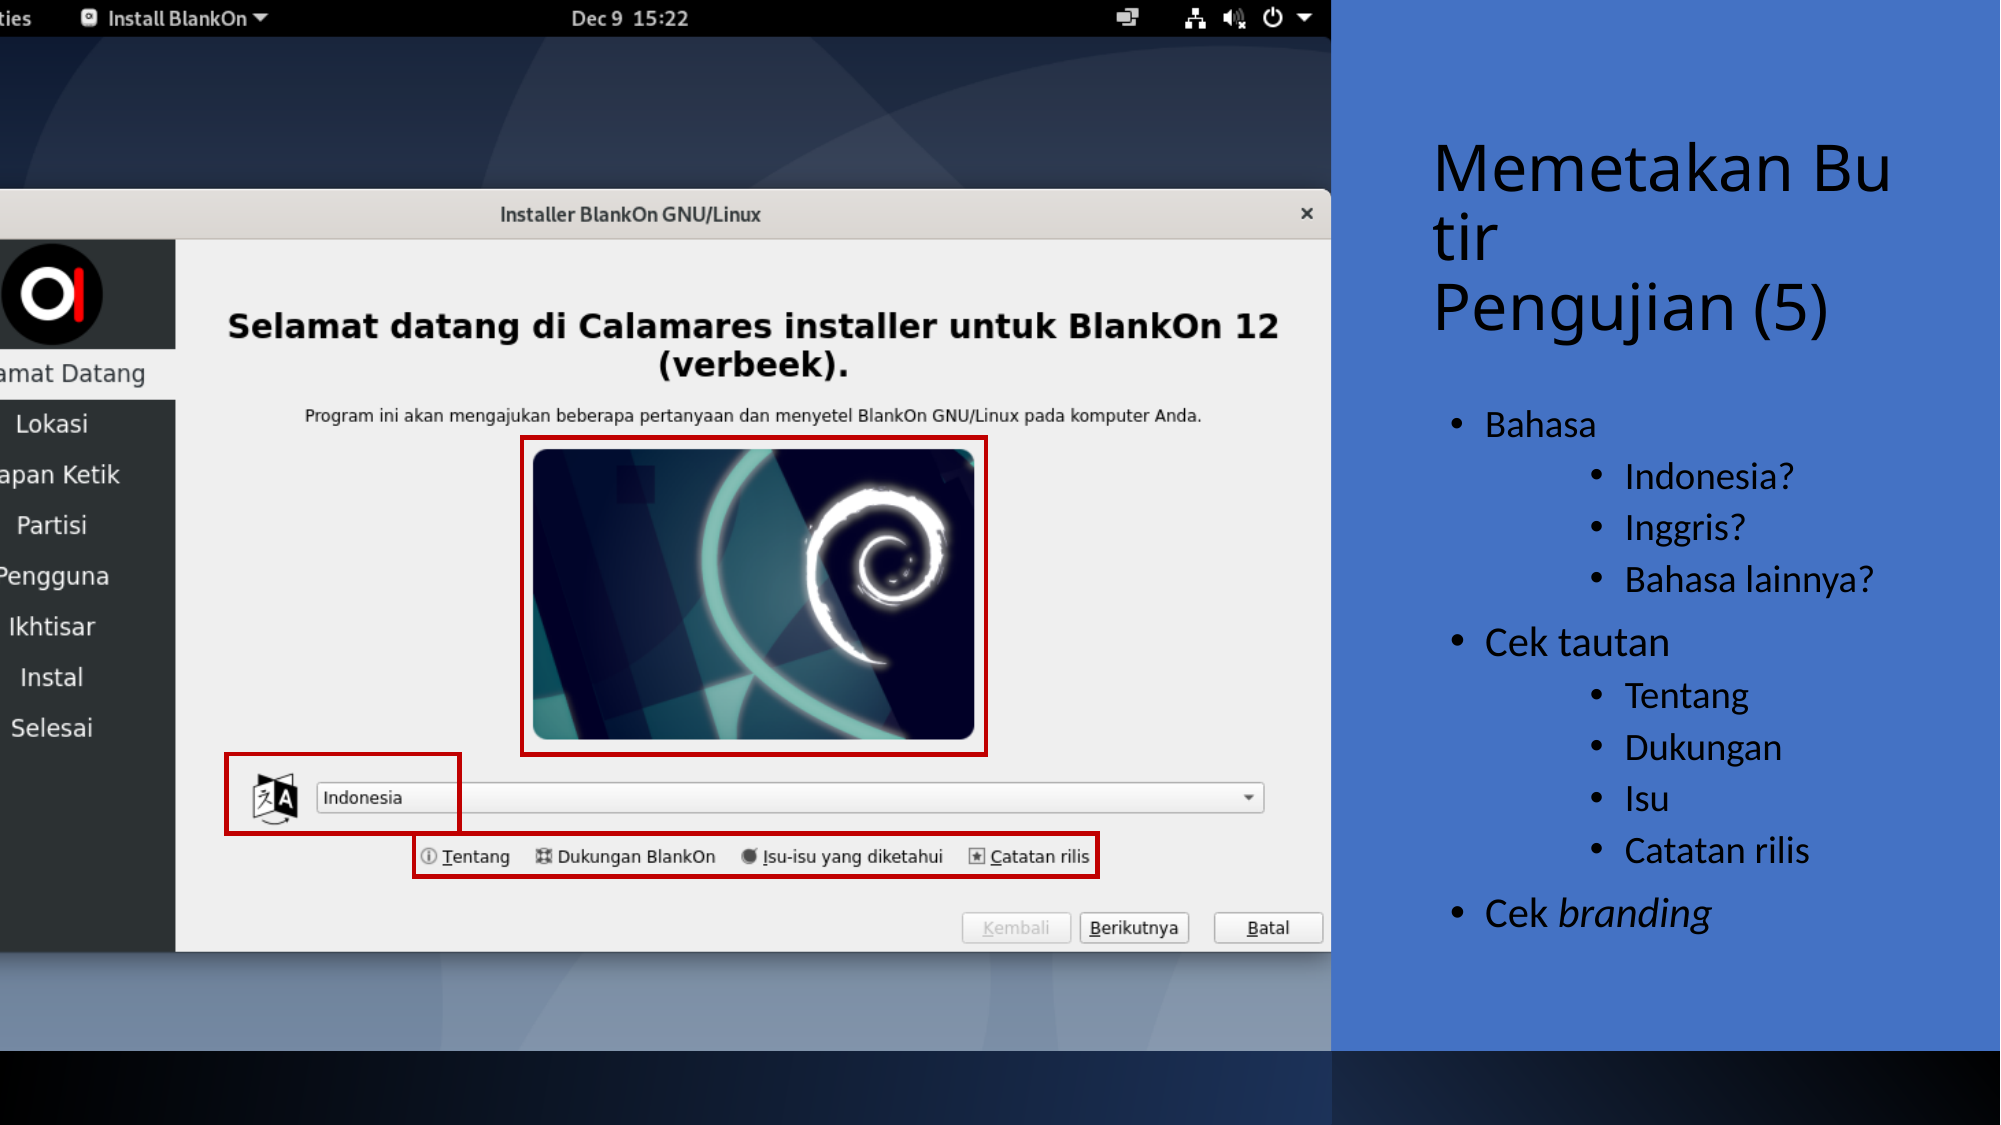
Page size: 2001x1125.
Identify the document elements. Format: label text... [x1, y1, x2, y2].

list Bahasa Indonesia? Inggris? Bahasa lainnya? Cek tautan Tentang Dukungan Isu Catatan rilis Cek branding [1417, 396, 1901, 978]
title Memetakan Butir Pengujian (5) [1417, 80, 1926, 352]
text_box [0, 0, 2000, 1125]
picture [0, 0, 1332, 1051]
